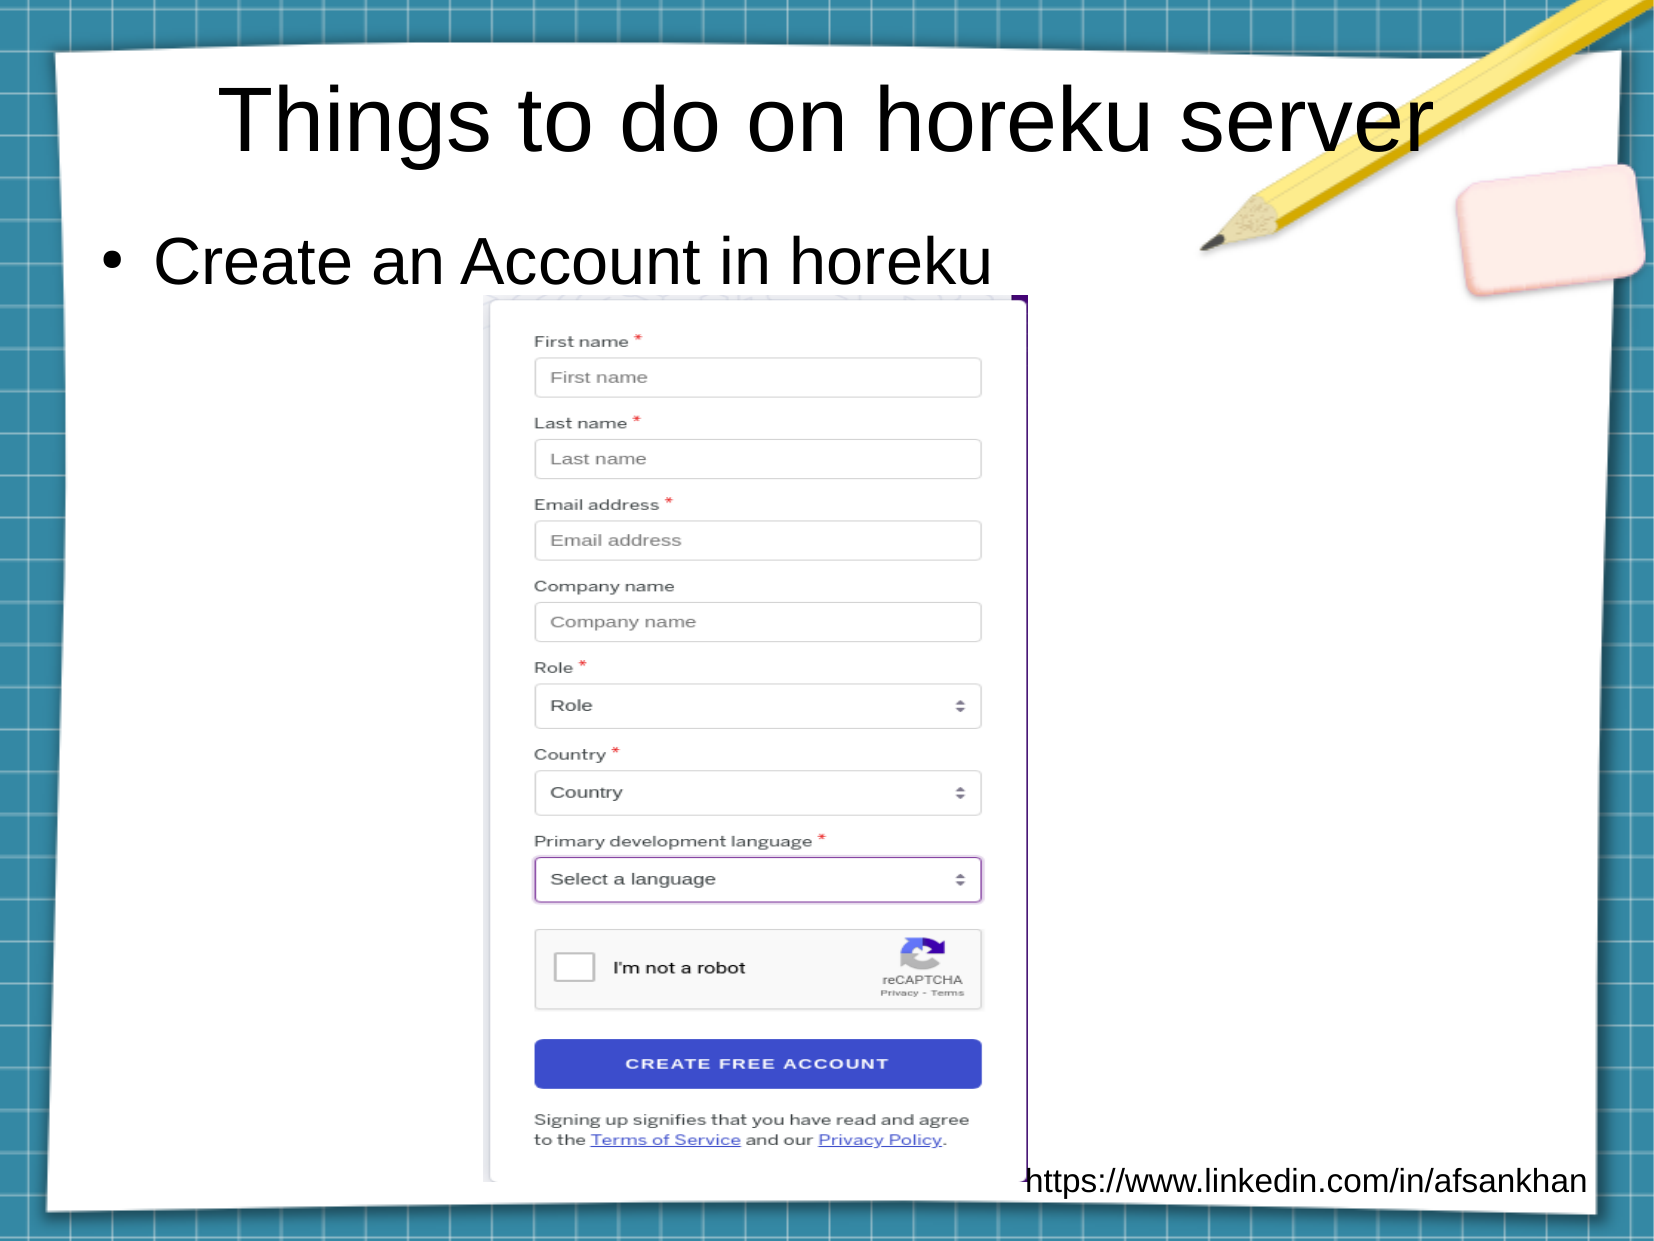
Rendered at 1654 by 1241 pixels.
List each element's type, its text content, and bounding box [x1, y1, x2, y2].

picture [0, 0, 1654, 1241]
title Things to do on horeku server [82, 49, 1571, 189]
list Create an Account in horeku [82, 224, 1571, 1010]
text_box https://www.linkedin.com/in/afsankhan [1010, 1155, 1604, 1208]
